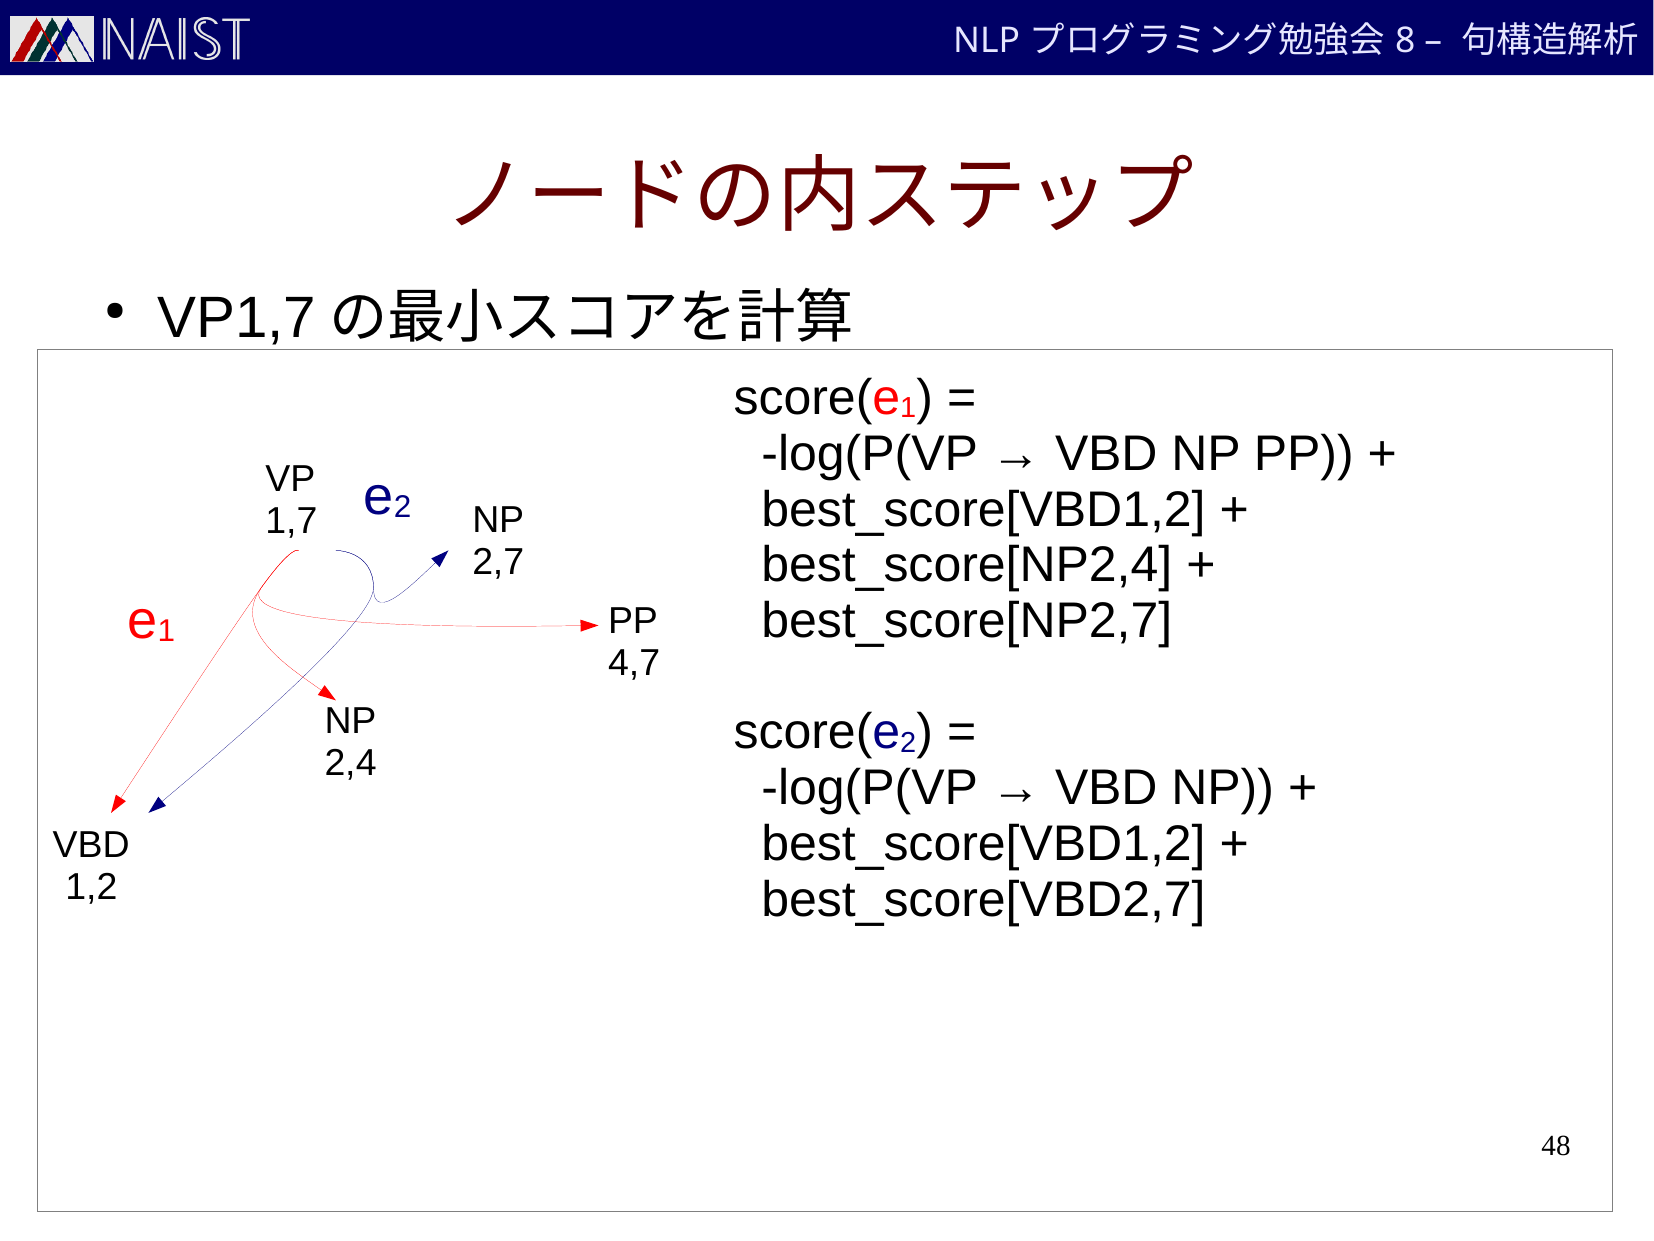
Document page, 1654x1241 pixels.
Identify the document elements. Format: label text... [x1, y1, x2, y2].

text_box PP 4,7 [593, 591, 676, 691]
text_box VP 1,7 [250, 450, 333, 549]
text_box NP 2,7 [457, 491, 540, 591]
text_box VBD 1,2 [38, 816, 145, 915]
picture [102, 17, 251, 60]
text_box NP 2,4 [309, 692, 392, 791]
list VP1,7の最小スコアを計算 [86, 270, 1576, 346]
text_box e2 [348, 457, 427, 552]
text_box score(e1) = -log(P(VP → VBD NP PP)) + best_score[VBD1,2] + best_score[NP2,4] + best_score[NP2,7] score(e2) = -log(P(VP → VBD NP)) + best_score[VBD1,2] + best_score[VBD2,7] [718, 361, 1412, 973]
picture [10, 16, 94, 62]
title ノードの内ステップ [75, 92, 1564, 285]
text_box e1 [112, 581, 190, 676]
